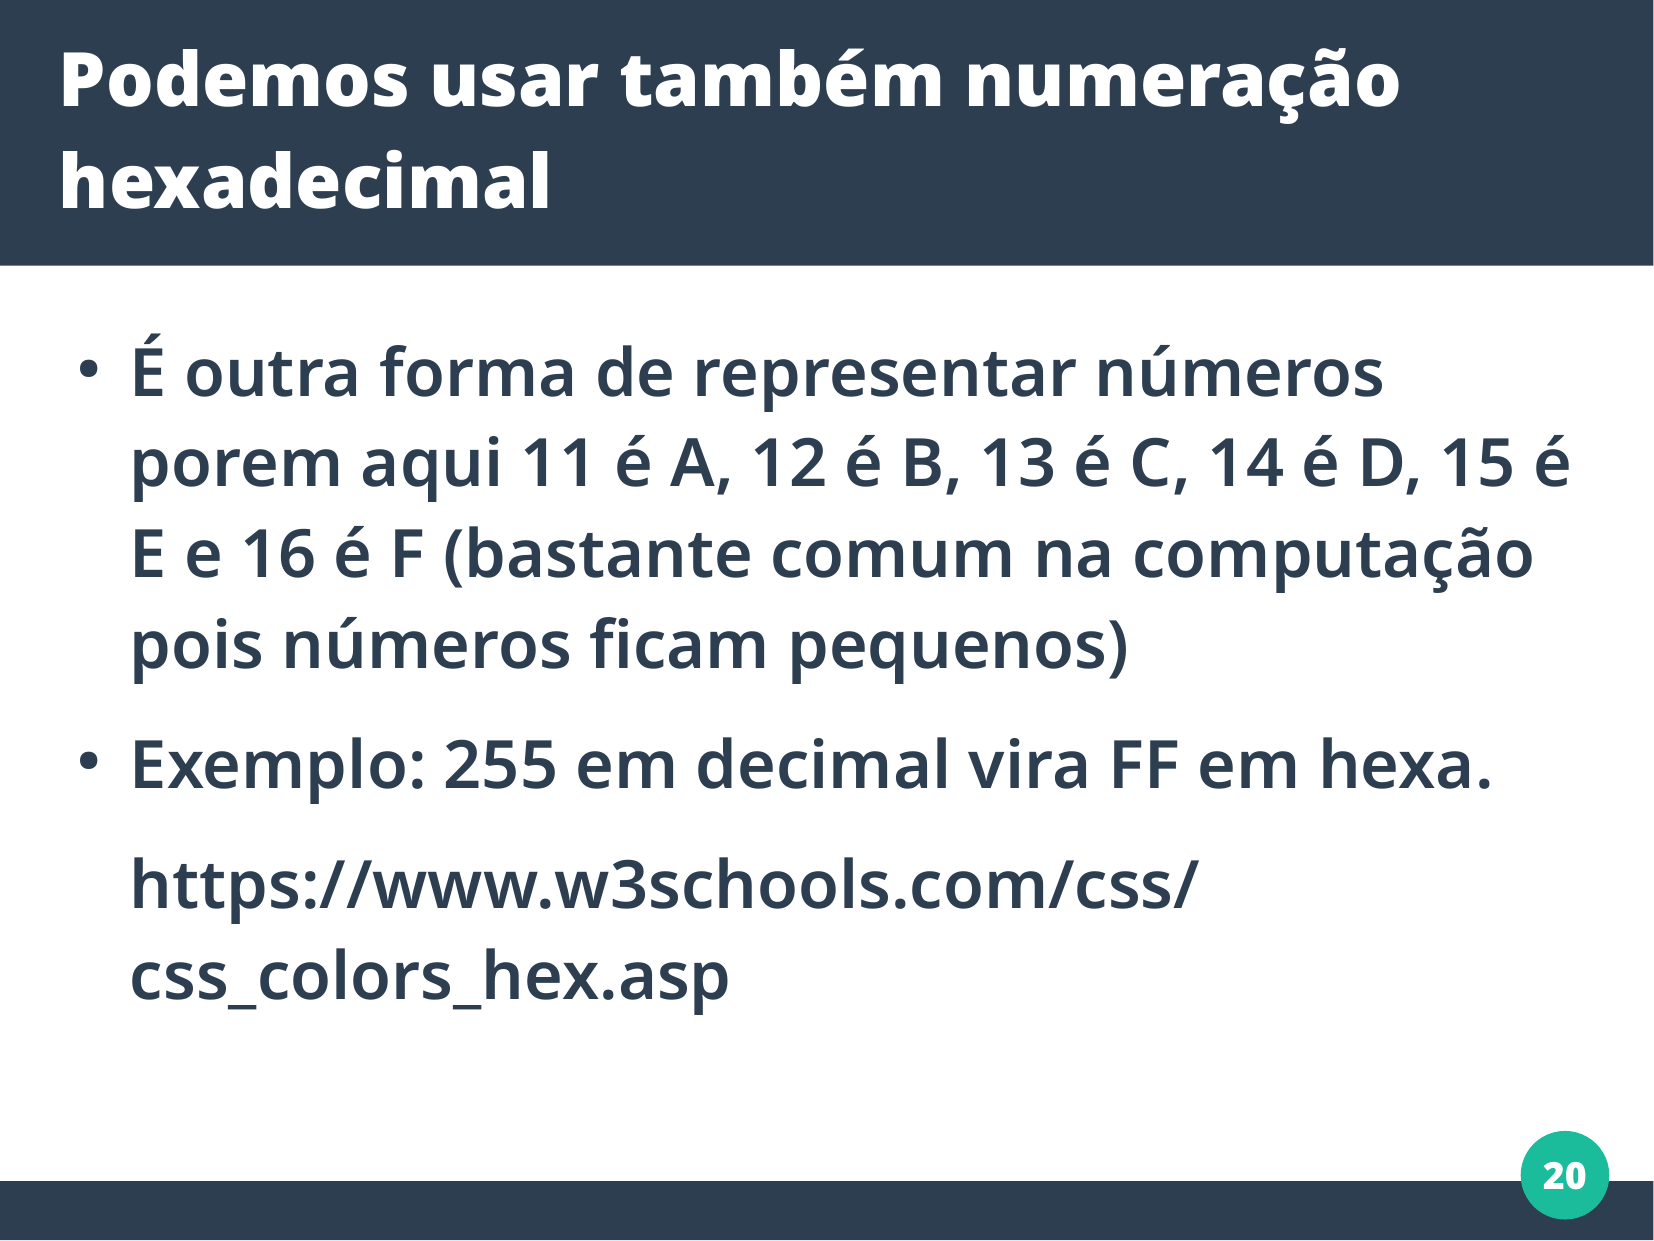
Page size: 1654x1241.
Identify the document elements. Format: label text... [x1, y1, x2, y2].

title Podemos usar também numeração hexadecimal [59, 49, 1595, 207]
list É outra forma de representar números porem aqui 11 é A, 12 é B, 13 é C, 14 é D, 15 é E e 16 é F (bastante comum na computação pois números ficam pequenos) Exemplo: 255 em decimal vira FF em hexa. https://www.w3schools.com/css/css_colors_hex.asp [59, 324, 1595, 1152]
